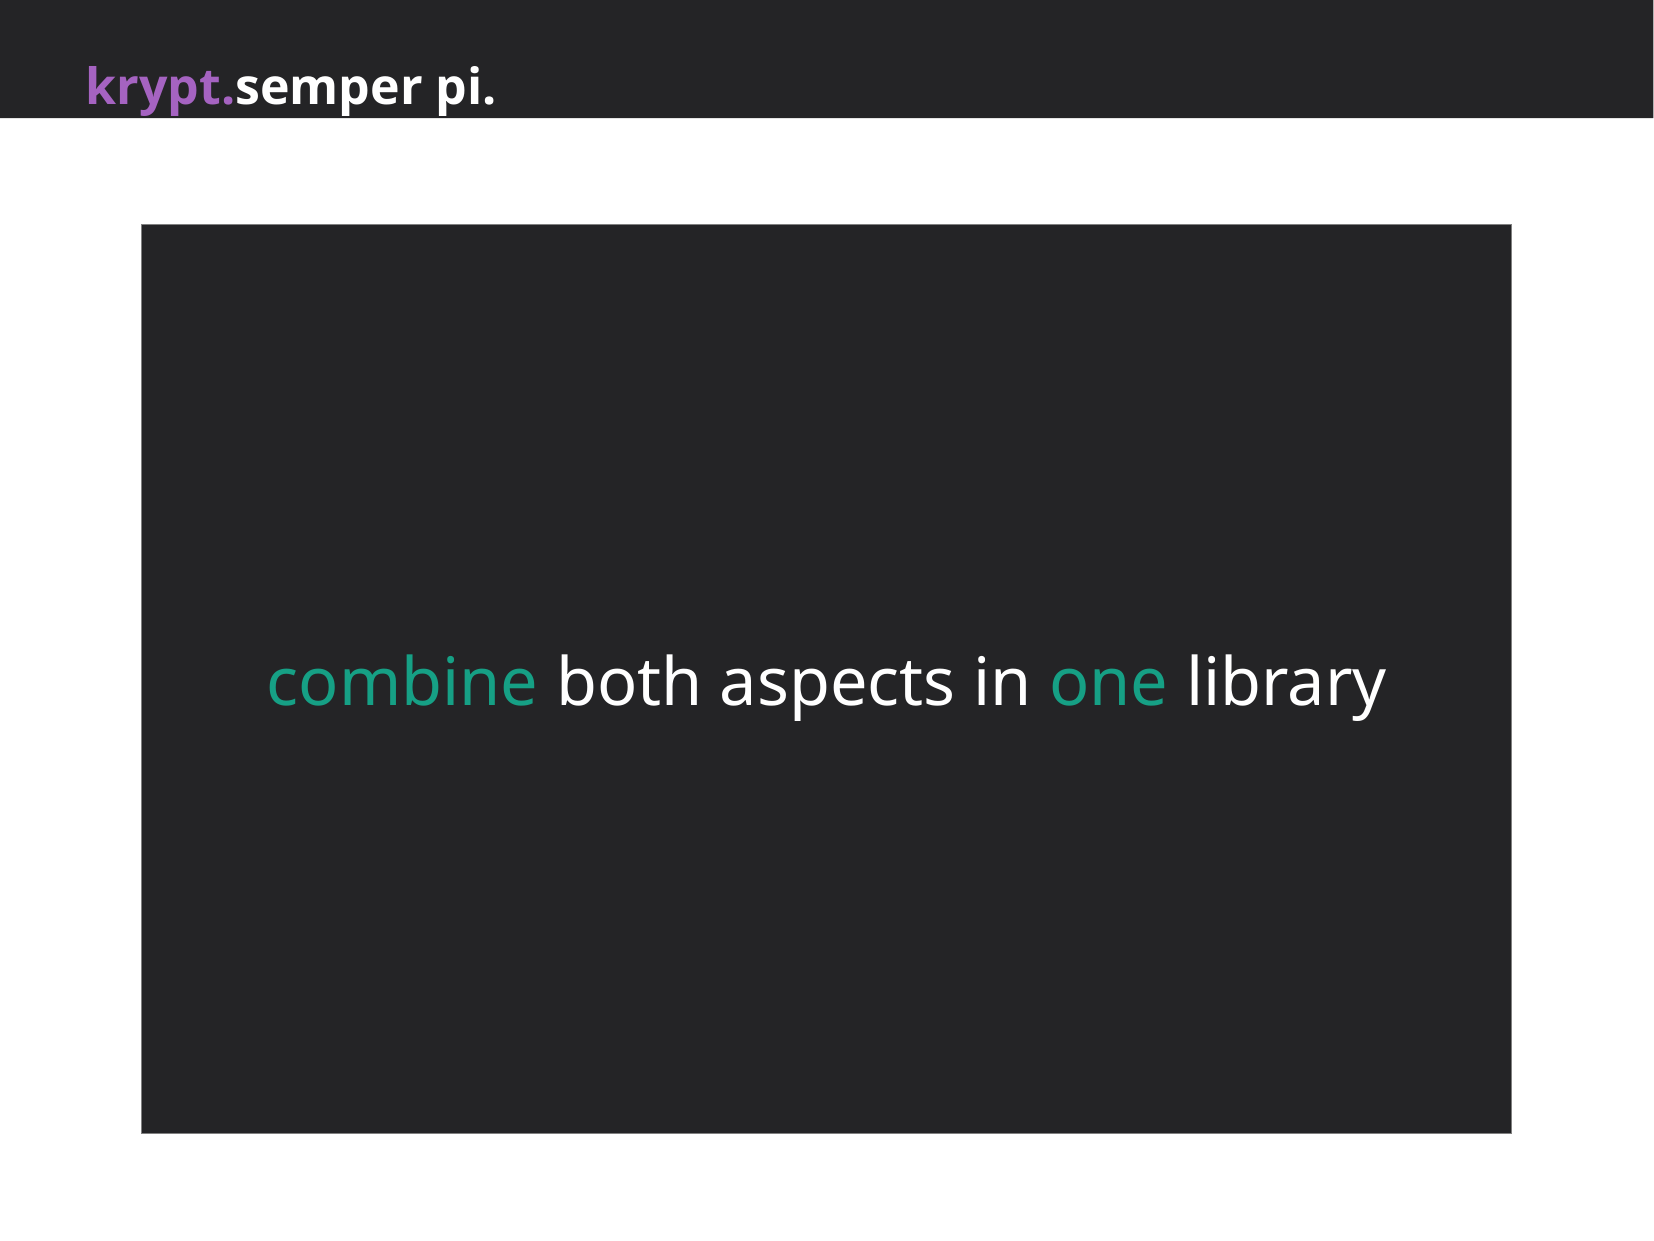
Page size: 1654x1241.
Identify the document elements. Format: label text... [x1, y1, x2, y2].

text_box combine both aspects in one library [141, 224, 1512, 1134]
text_box [0, 0, 1654, 119]
text_box [165, 531, 1441, 1087]
text_box krypt.semper pi. [70, 43, 544, 119]
